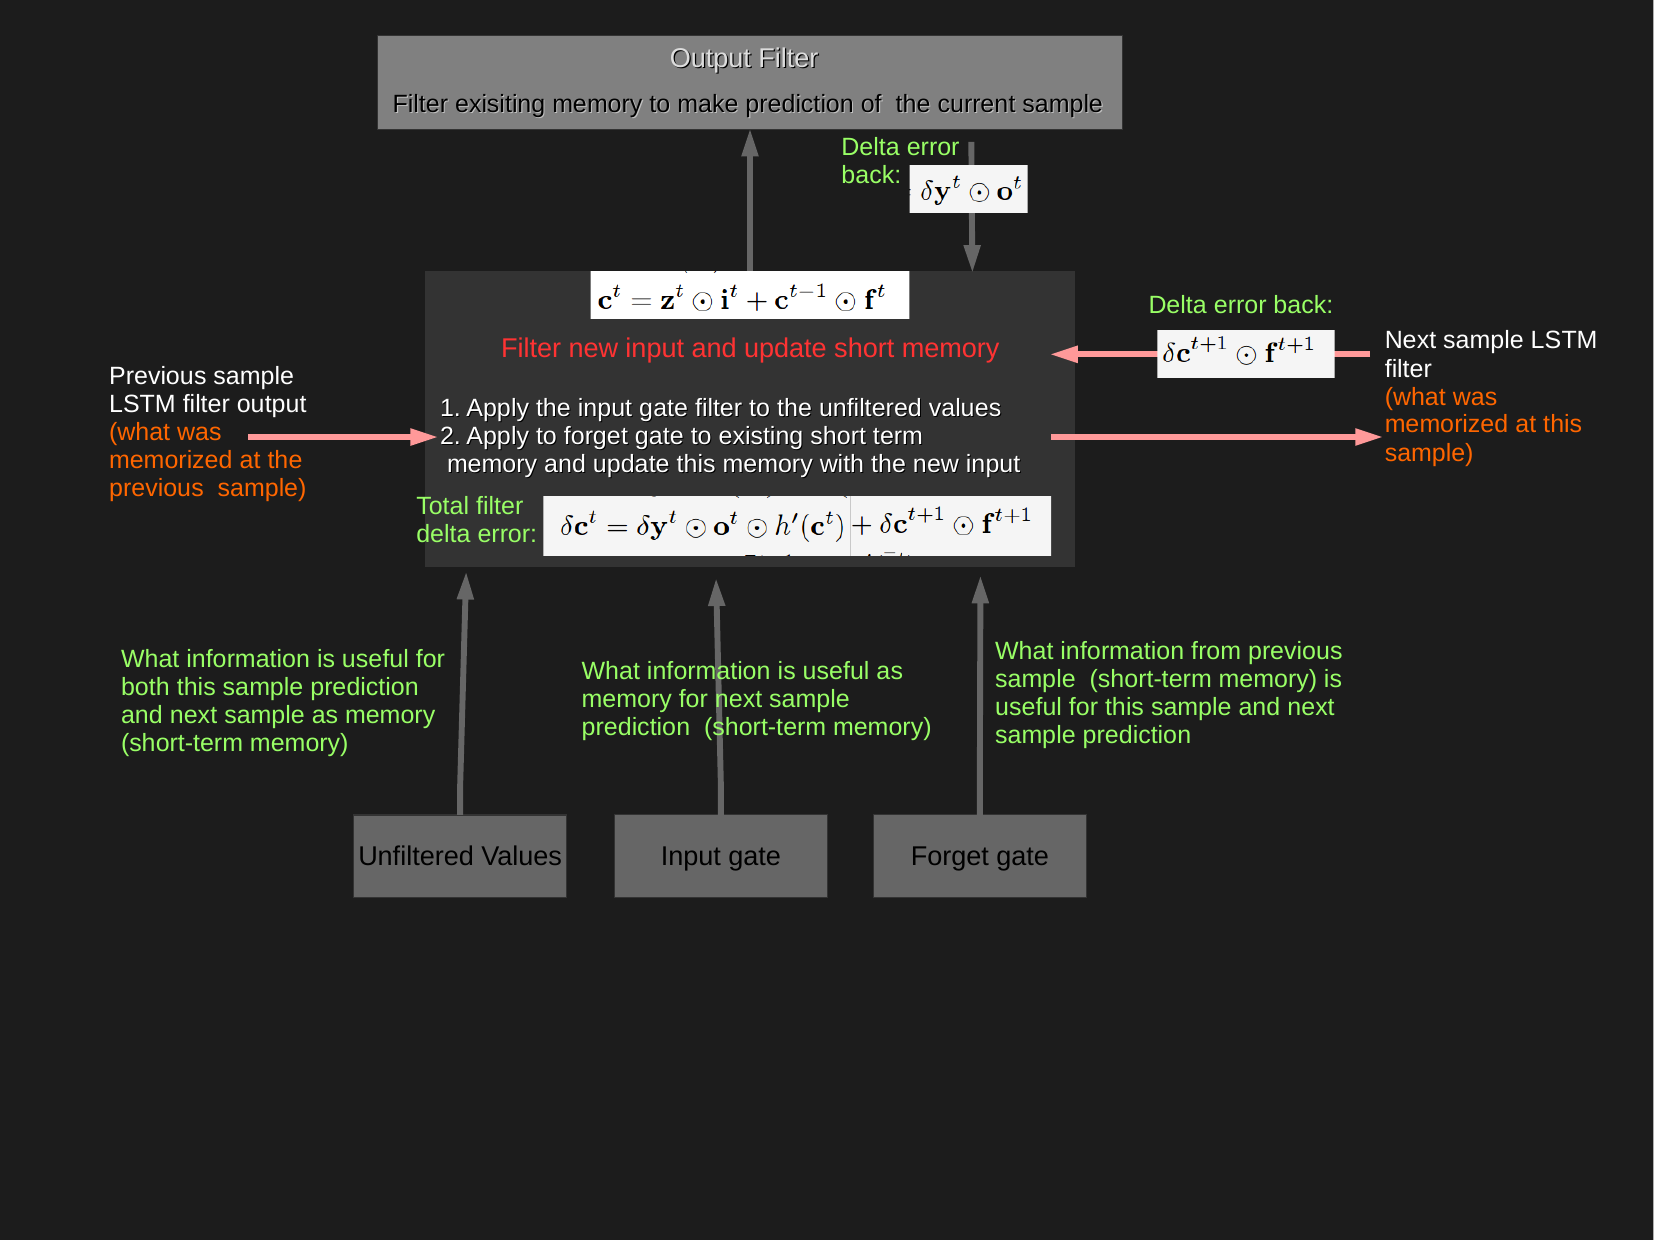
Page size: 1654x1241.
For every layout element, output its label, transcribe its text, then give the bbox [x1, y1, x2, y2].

text_box Unfiltered Values [353, 815, 567, 898]
picture [590, 271, 910, 319]
text_box What information is useful for both this sample prediction and next sample as memory (short-term memory) [106, 637, 473, 765]
text_box [377, 126, 826, 130]
text_box Delta error back: [826, 125, 1028, 237]
text_box Output Filter [448, 35, 1040, 83]
text_box Forget gate [873, 814, 1087, 898]
text_box What information from previous sample (short-term memory) is useful for this sample and next sample prediction [980, 629, 1394, 756]
text_box Previous sample LSTM filter output (what was memorized at the previous sample) [94, 354, 355, 538]
picture [1157, 343, 1335, 378]
picture [579, 496, 1052, 556]
text_box [1040, 35, 1123, 82]
text_box Filter exisiting memory to make prediction of the current sample [377, 82, 1123, 126]
text_box Delta error back: [1133, 283, 1371, 343]
text_box [377, 35, 448, 82]
text_box Total filter delta error: [401, 484, 579, 556]
text_box Input gate [614, 814, 828, 898]
text_box Next sample LSTM filter (what was memorized at this sample) [1370, 318, 1630, 502]
text_box What information is useful as memory for next sample prediction (short-term memory) [566, 649, 973, 777]
text_box Filter new input and update short memory 1. Apply the input gate filter to the unfiltered values 2. Apply to forget gate to existing short term memory and update this memory with the new input [425, 271, 1075, 567]
text_box [1028, 126, 1123, 130]
